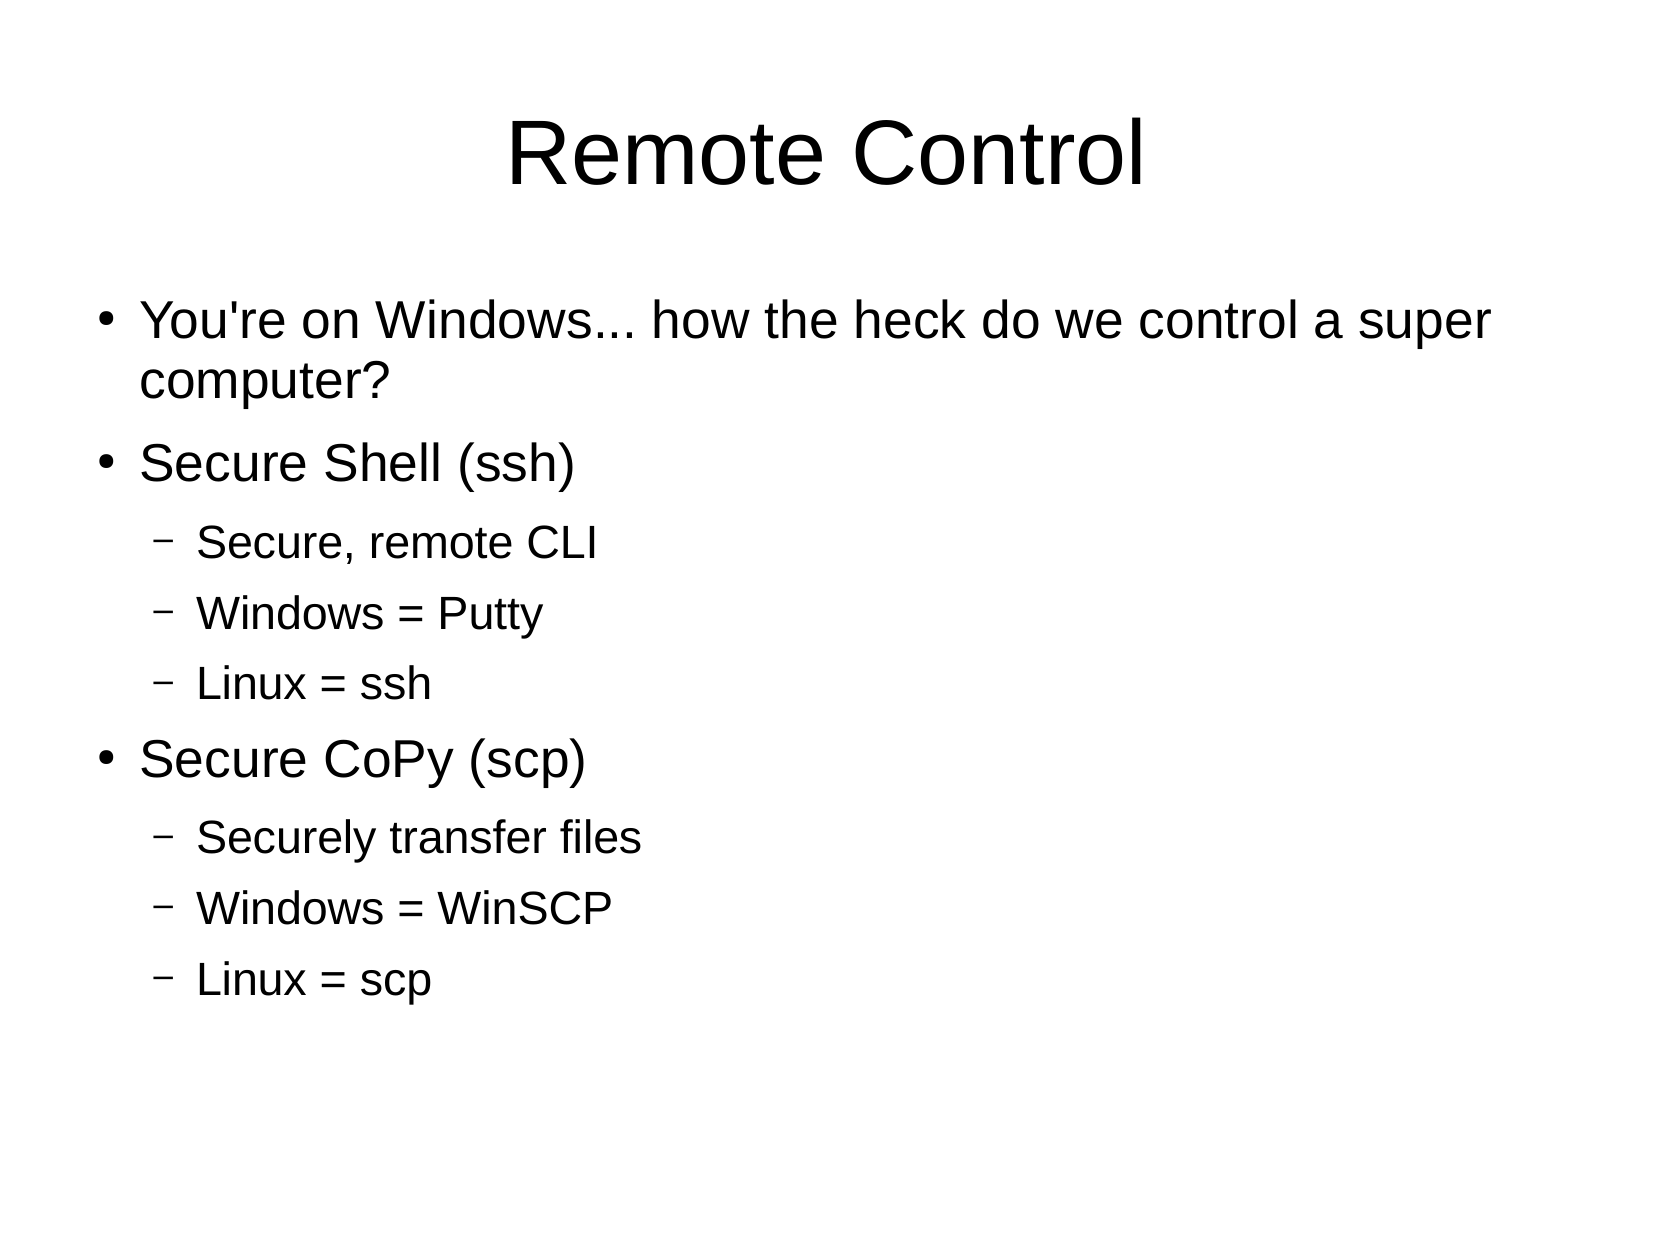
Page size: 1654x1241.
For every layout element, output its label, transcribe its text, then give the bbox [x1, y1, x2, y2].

title Remote Control [82, 49, 1571, 257]
list You're on Windows... how the heck do we control a super computer? Secure Shell (ssh) Secure, remote CLI Windows = Putty Linux = ssh Secure CoPy (scp) Securely transfer files Windows = WinSCP Linux = scp [82, 290, 1571, 1010]
